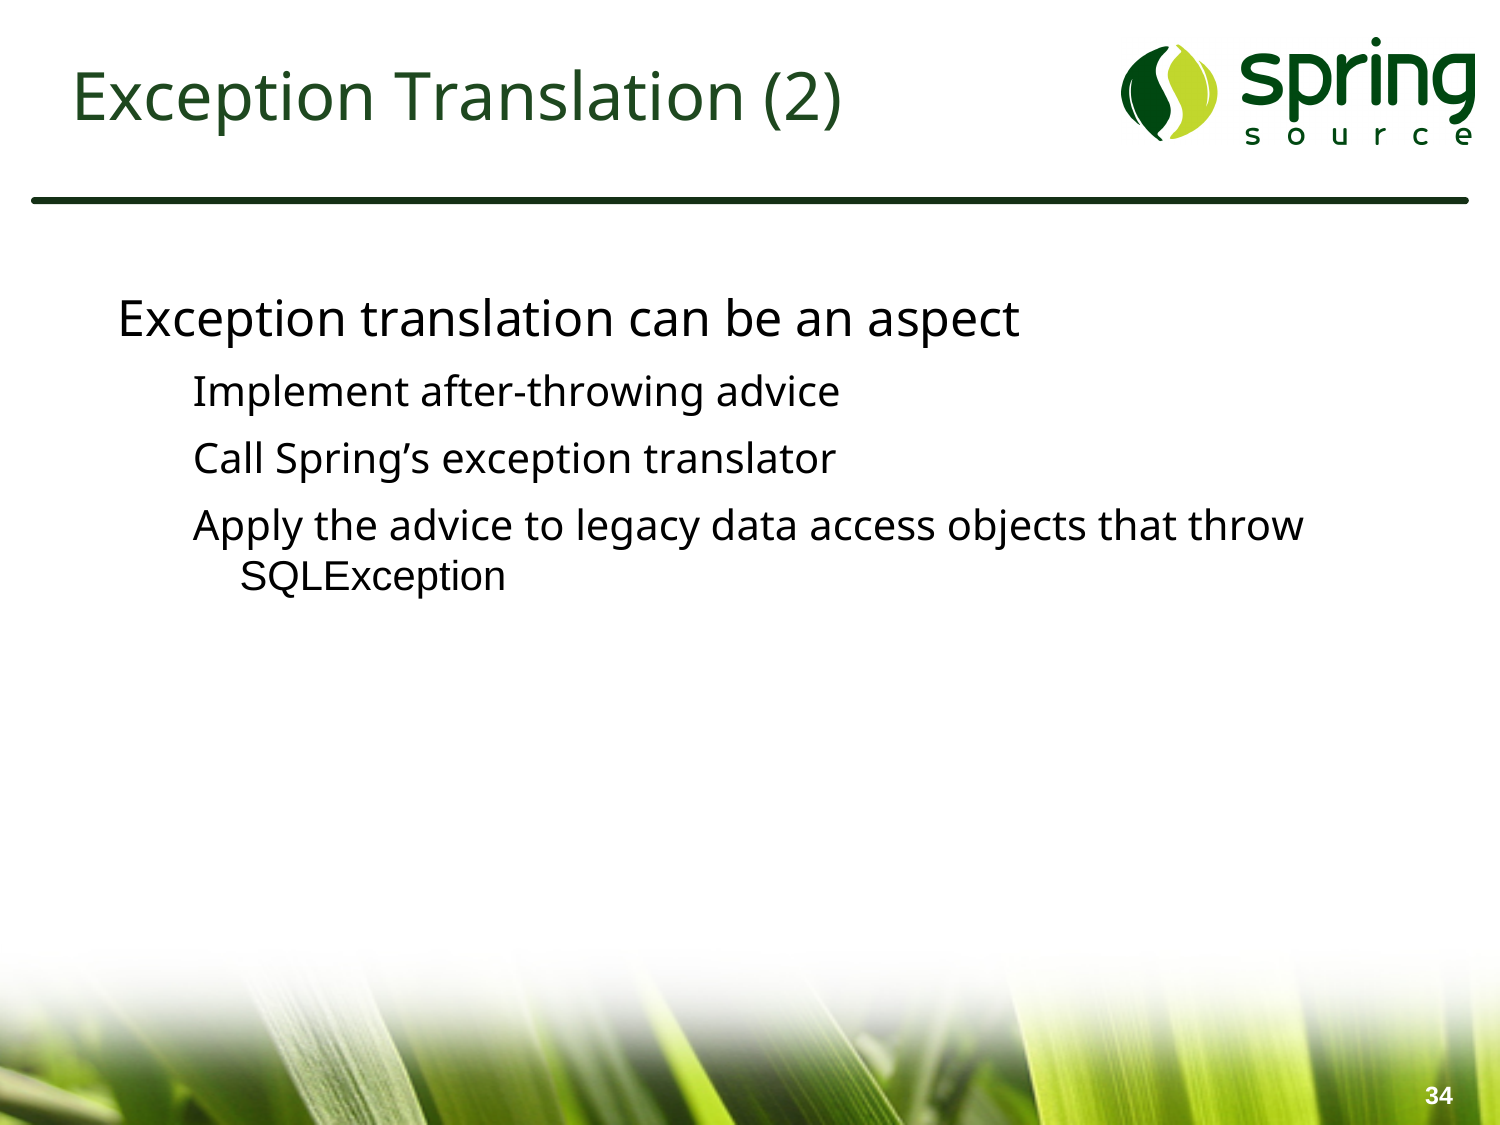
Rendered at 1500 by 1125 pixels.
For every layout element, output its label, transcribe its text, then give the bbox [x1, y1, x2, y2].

list Exception translation can be an aspect Implement after-throwing advice Call Spring’s exception translator Apply the advice to legacy data access objects that throw SQLException [103, 275, 1394, 938]
picture [0, 944, 1500, 1125]
picture [1121, 37, 1475, 145]
title Exception Translation (2) [56, 13, 1089, 176]
